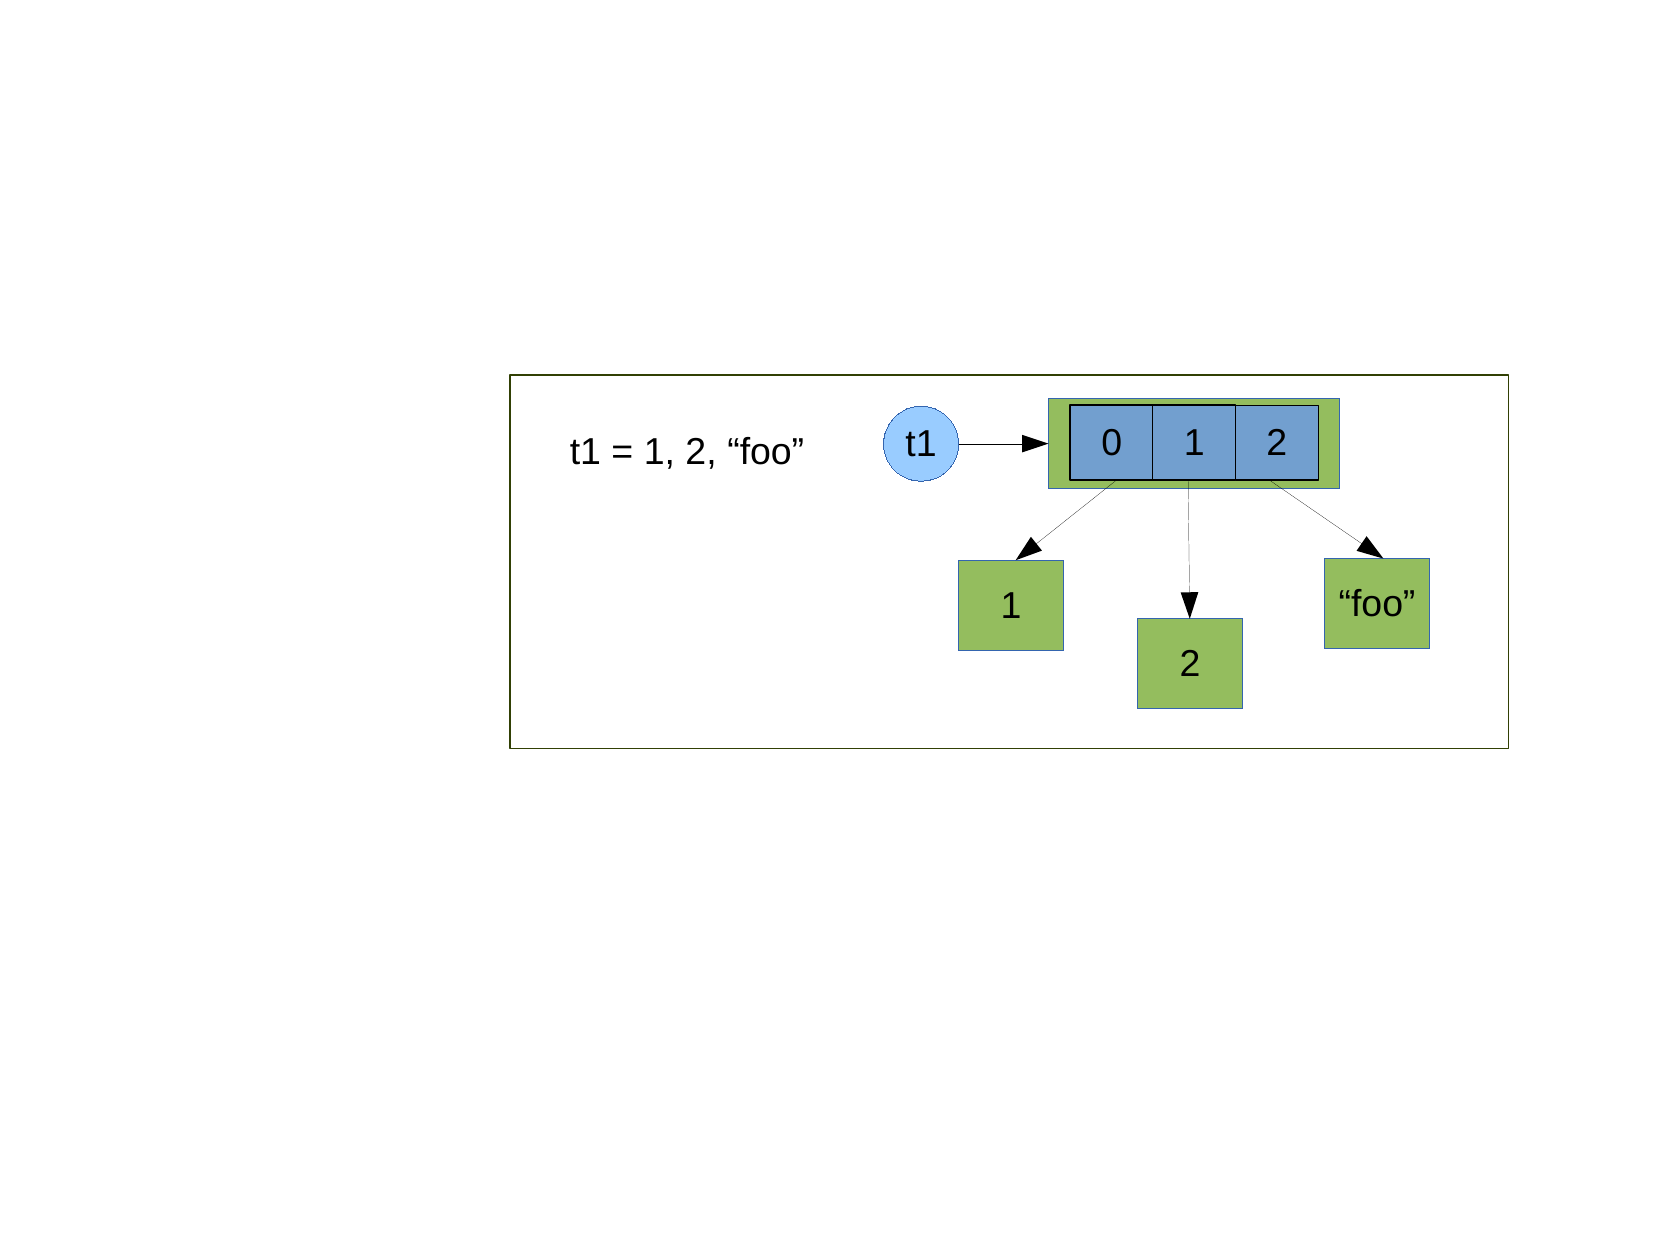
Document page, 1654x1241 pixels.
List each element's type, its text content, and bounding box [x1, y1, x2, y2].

text_box t1 [883, 406, 959, 482]
text_box 1 [958, 560, 1064, 651]
text_box t1 = 1, 2, “foo” [555, 423, 820, 481]
text_box 2 [1235, 405, 1319, 481]
text_box 2 [1137, 618, 1243, 709]
text_box [493, 361, 1524, 764]
text_box 0 [1070, 405, 1152, 481]
text_box “foo” [1324, 558, 1430, 649]
text_box 1 [1152, 405, 1235, 481]
